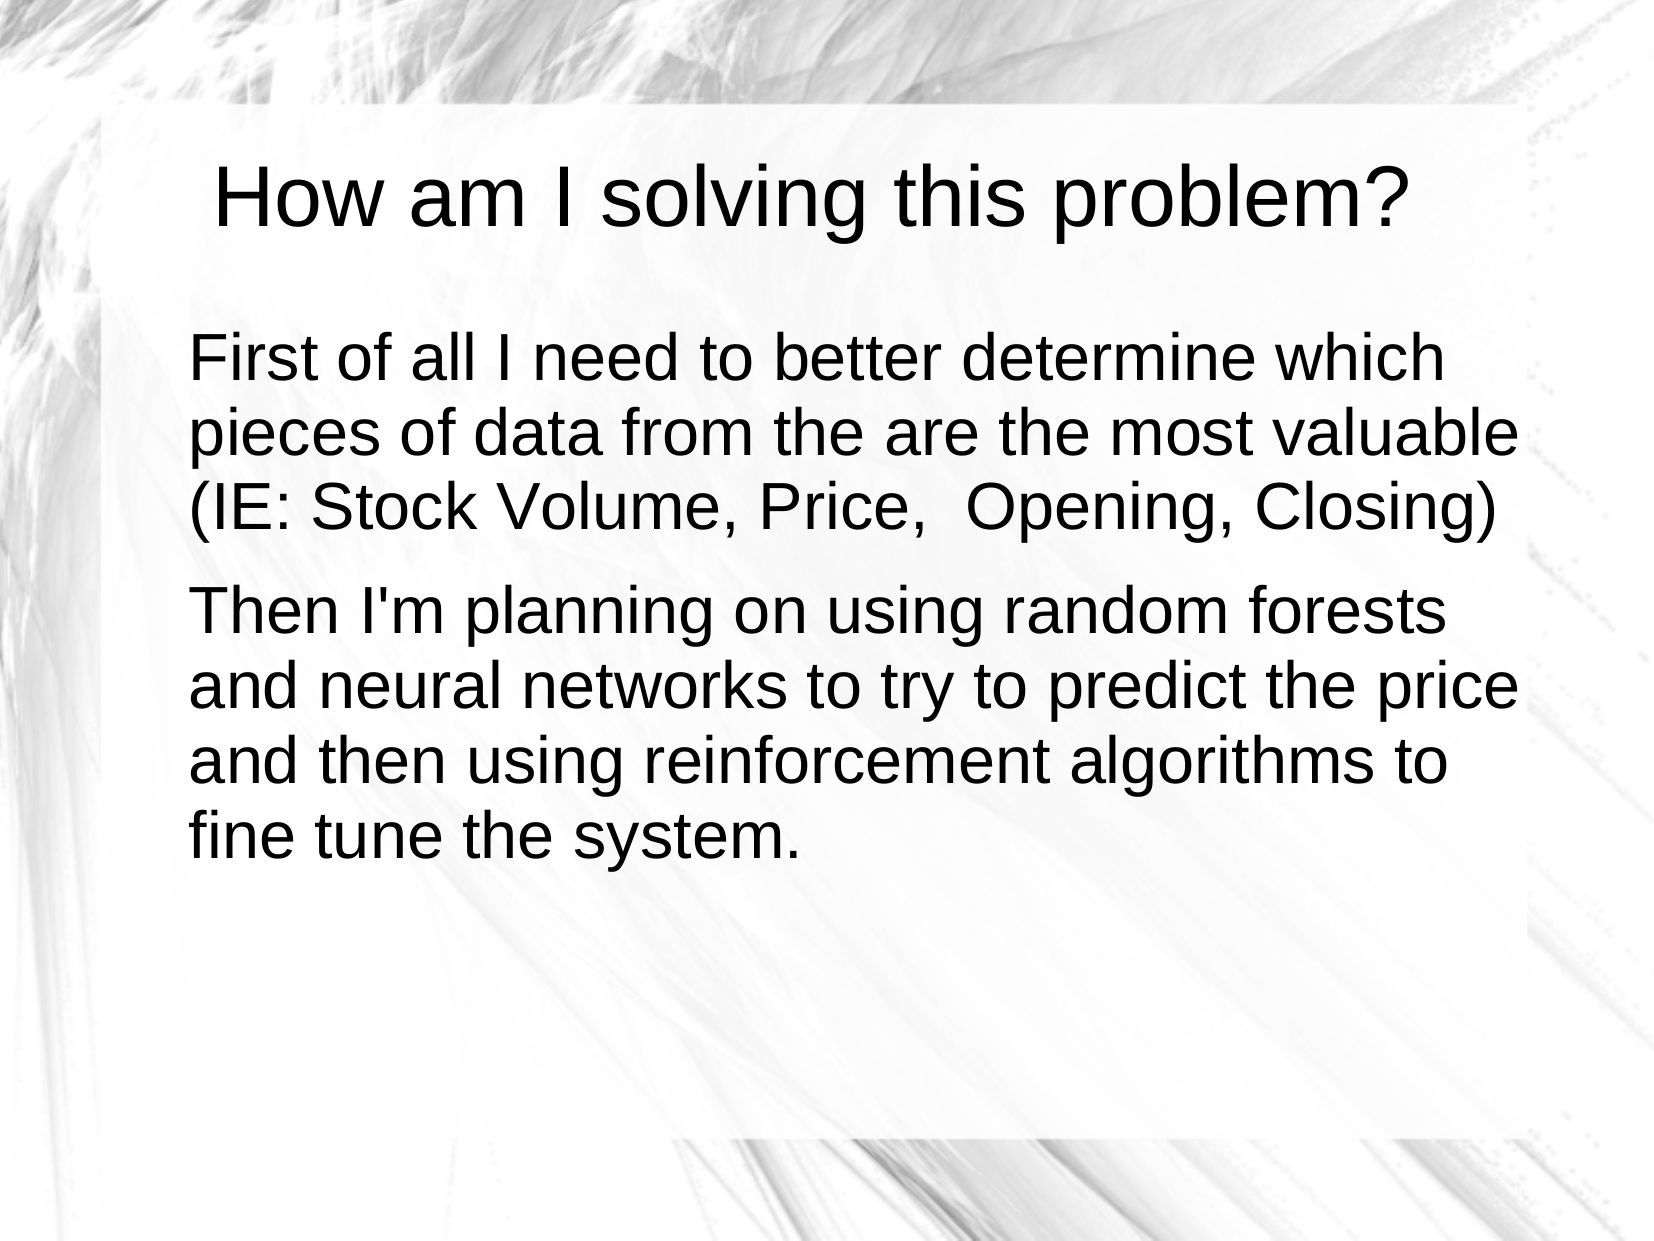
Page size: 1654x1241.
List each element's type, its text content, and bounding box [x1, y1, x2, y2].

title How am I solving this problem? [118, 112, 1506, 281]
picture [0, 0, 1654, 1241]
list First of all I need to better determine which pieces of data from the are the most valuable (IE: Stock Volume, Price, Opening, Closing) Then I'm planning on using random forests and neural networks to try to predict the price and then using reinforcement algorithms to fine tune the system. [118, 319, 1571, 977]
